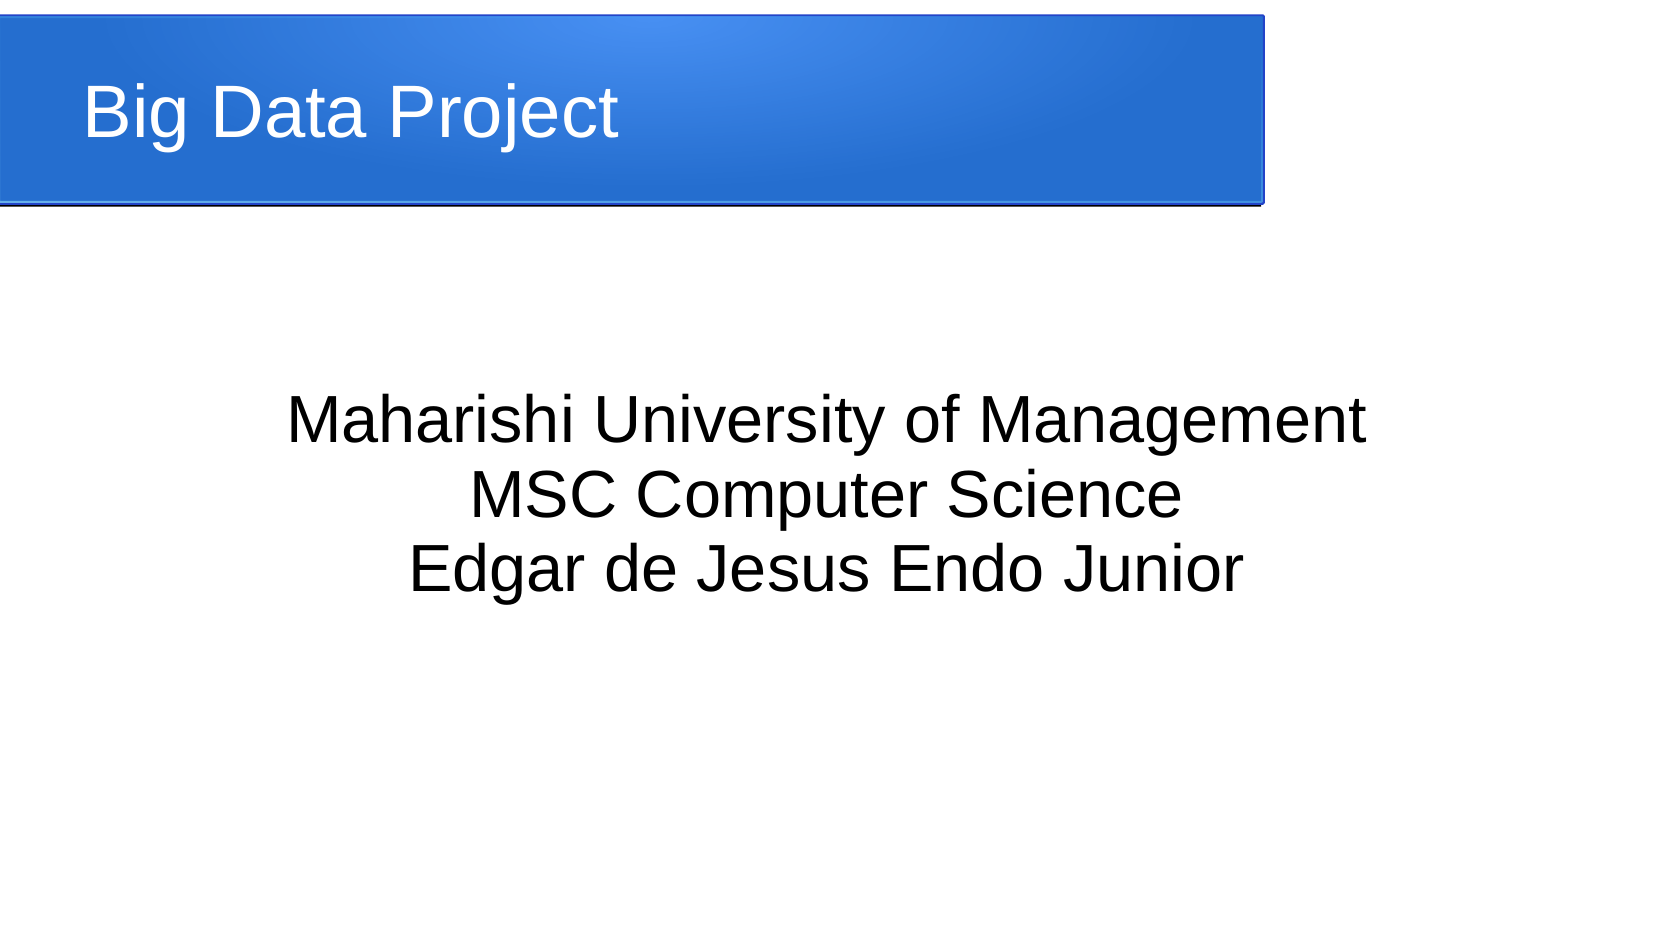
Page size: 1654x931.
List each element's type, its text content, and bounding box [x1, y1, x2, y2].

title Big Data Project [82, 35, 1235, 189]
subtitle Maharishi University of Management MSC Computer Science Edgar de Jesus Endo Junior [82, 224, 1571, 764]
